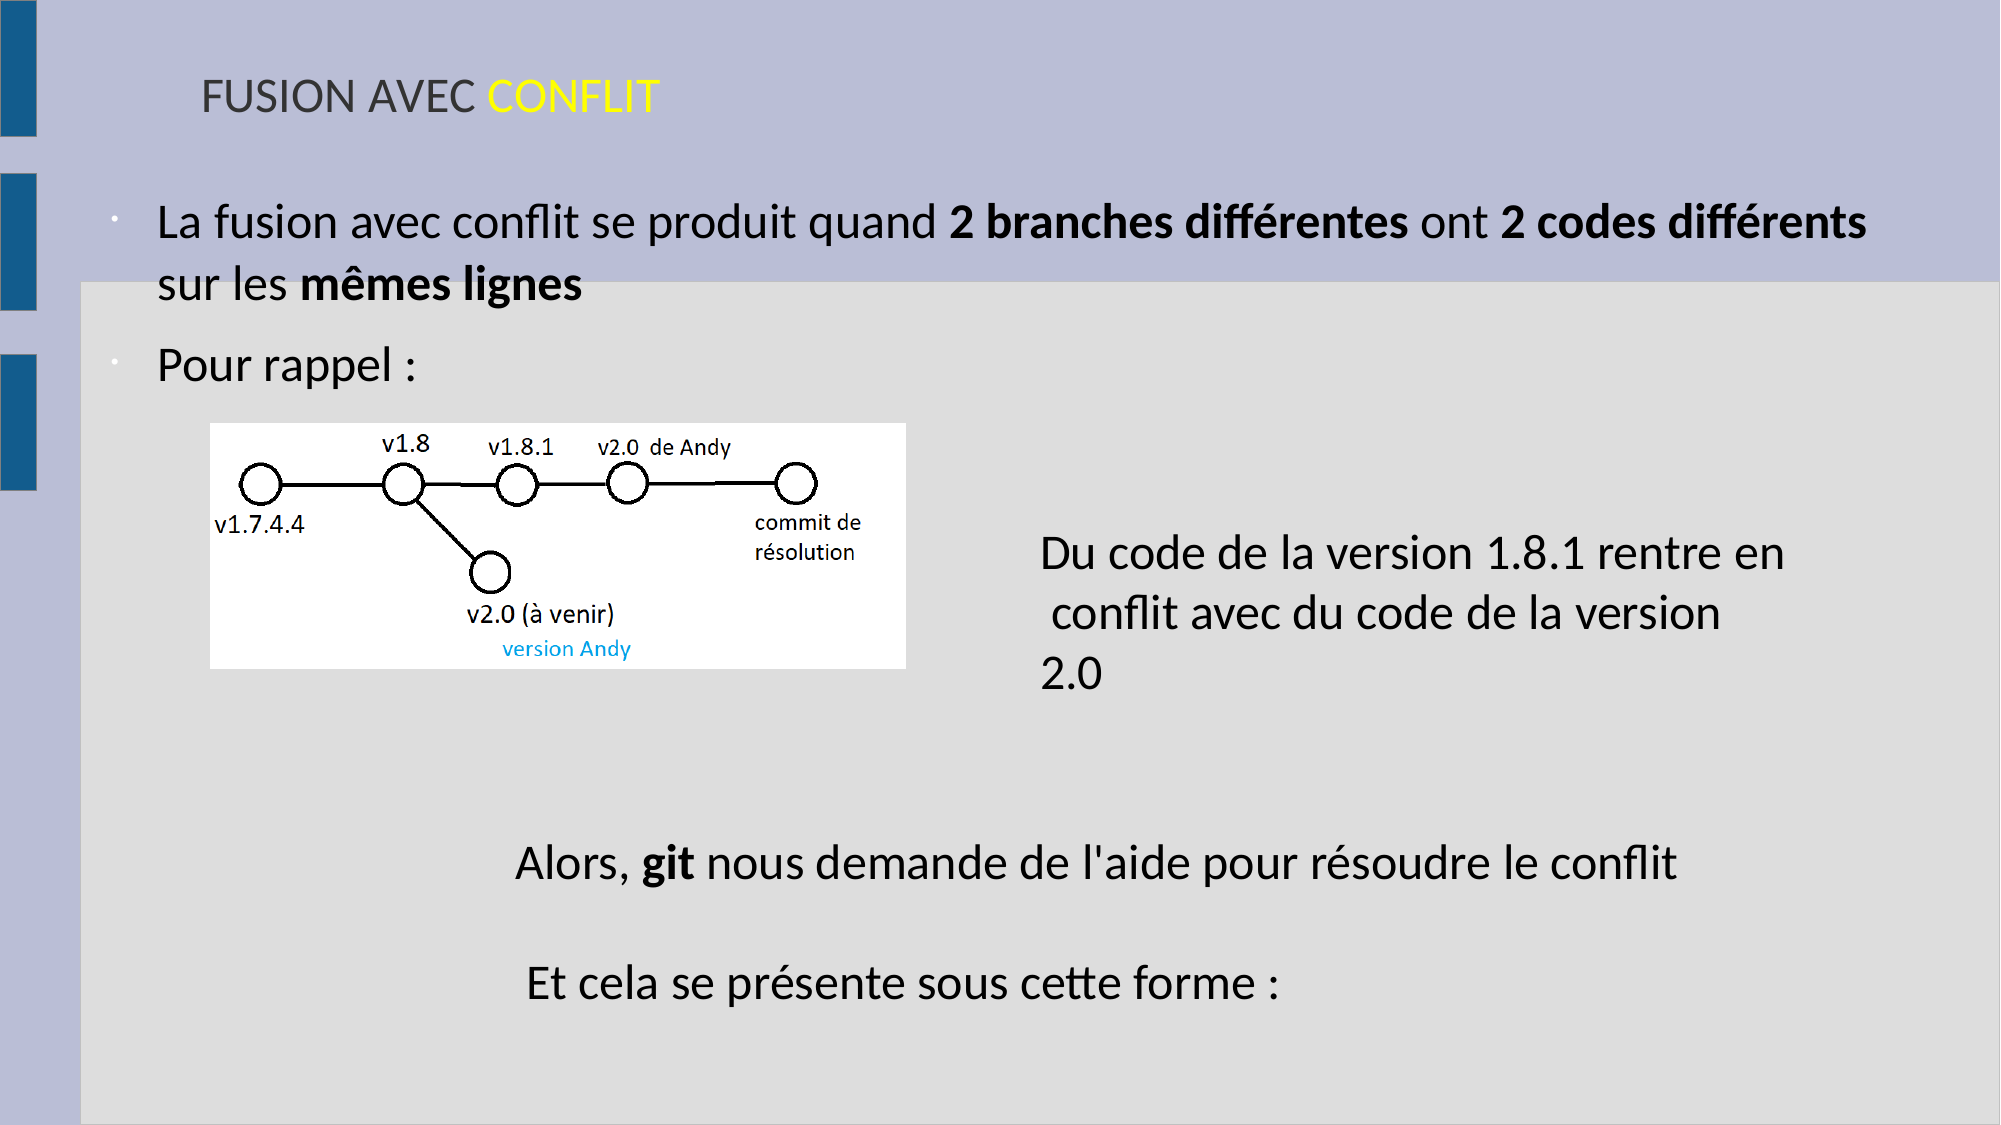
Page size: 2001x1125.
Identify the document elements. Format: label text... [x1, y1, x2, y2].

title FUSION AVEC CONFLIT [125, 60, 734, 186]
text_box La fusion avec conflit se produit quand 2 branches différentes ont 2 codes différents sur les mêmes lignes Pour rappel : Du code de la version 1.8.1 rentre en conflit avec du code de la version 2.0 Alors, git nous demande de l'aide pour résoudre le conflit Et cela se présente sous cette forme : [108, 186, 1874, 1010]
